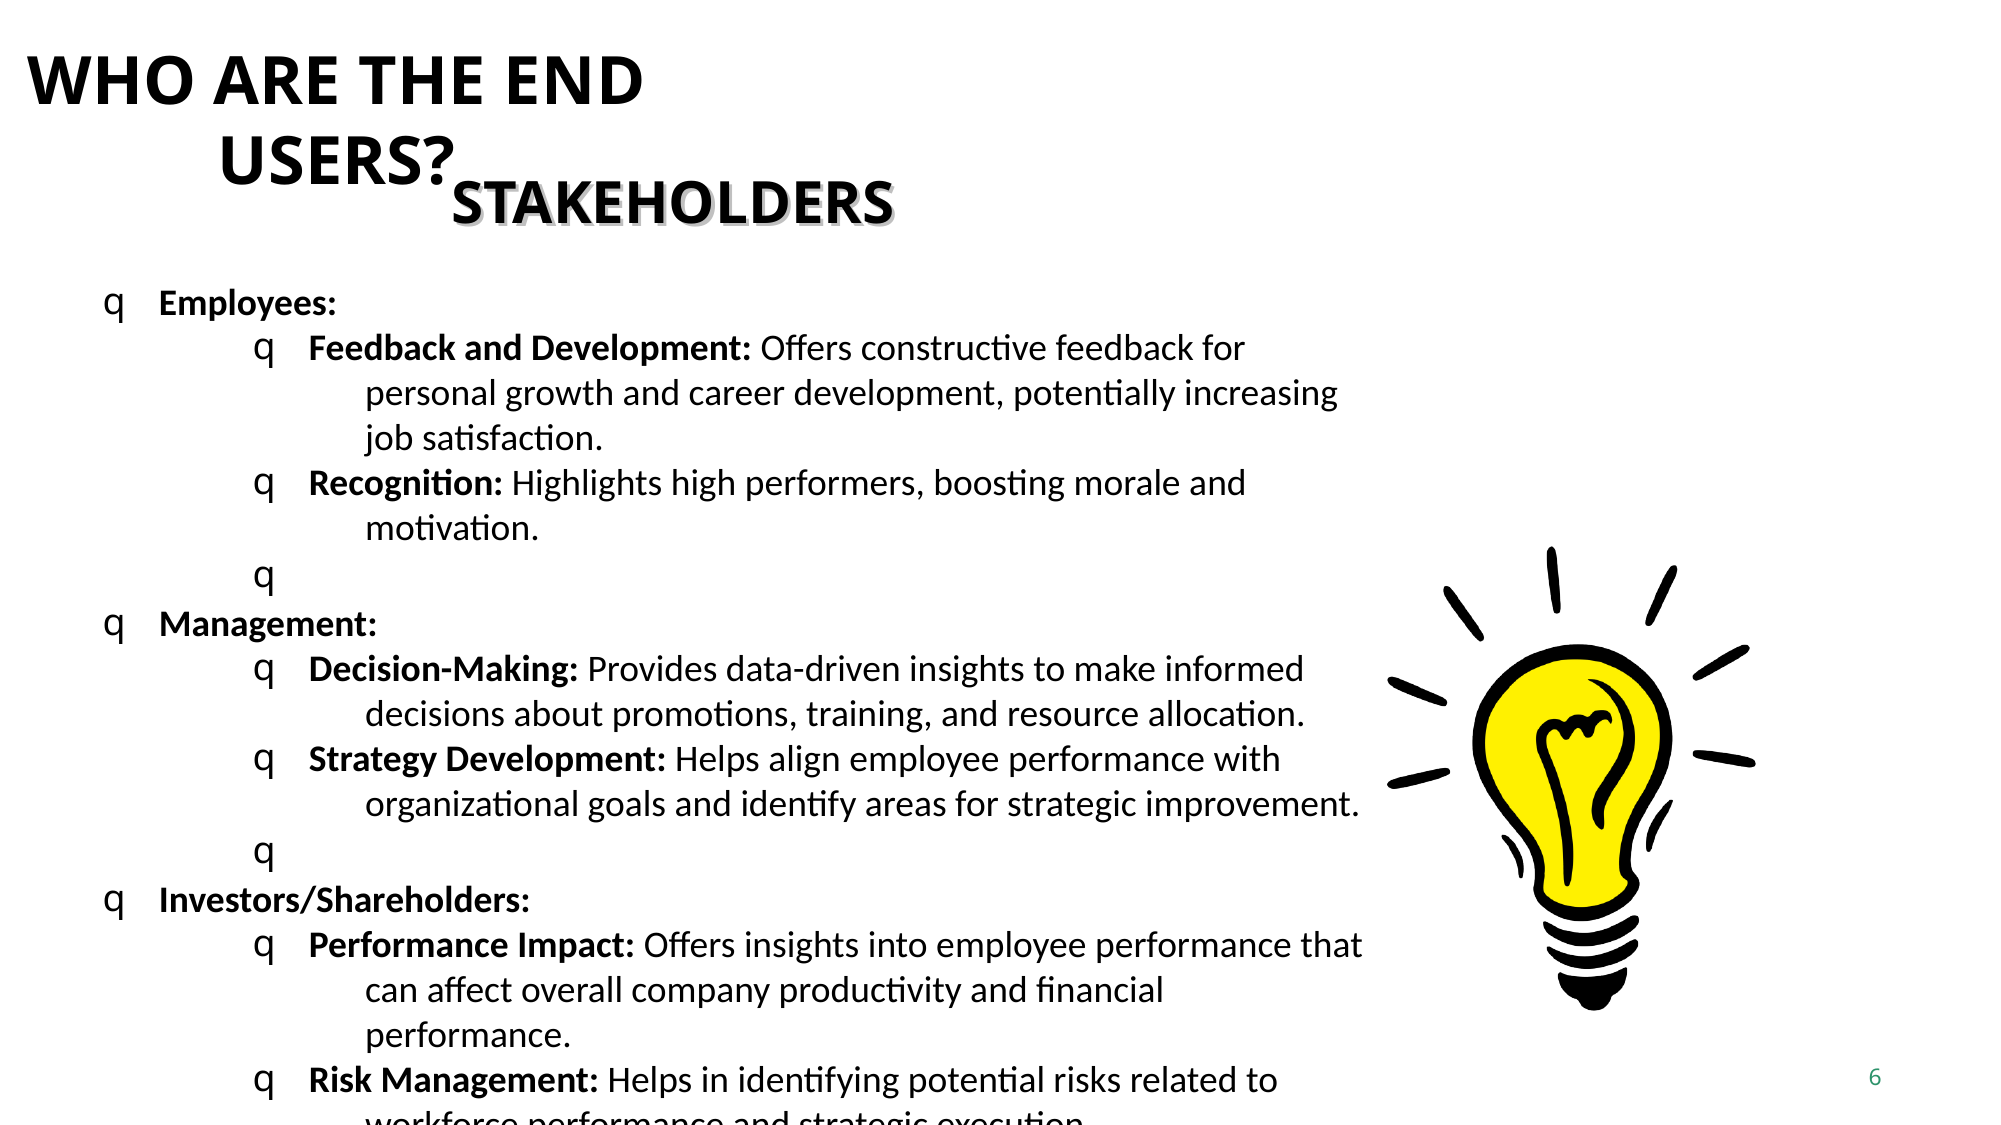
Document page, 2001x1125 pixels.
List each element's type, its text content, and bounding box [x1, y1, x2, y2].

picture [1388, 537, 1763, 1017]
picture [432, 1031, 442, 1045]
picture [118, 1030, 477, 1093]
slide_number 6 [1862, 1061, 1888, 1094]
picture [389, 1031, 398, 1036]
text_box Employees: Feedback and Development: Offers constructive feedback for personal growth and career development, potentially increasing job satisfaction. Recognition: Highlights high performers, boosting morale and motivation. Management: Decision-Making: Provides data-driven insights to make informed decisions about promotions, training, and resource allocation. Strategy Development: Helps align employee performance with organizational goals and identify areas for strategic improvement. Investors/Shareholders: Performance Impact: Offers insights into employee performance that can affect overall company productivity and financial performance. Risk Management: Helps in identifying potential risks related to workforce performance and strategic execution. [87, 270, 1388, 1030]
picture [371, 1031, 380, 1045]
text_box STAKEHOLDERS [436, 157, 925, 244]
title WHO ARE THE END USERS? [24, 34, 848, 120]
picture [257, 1073, 269, 1089]
